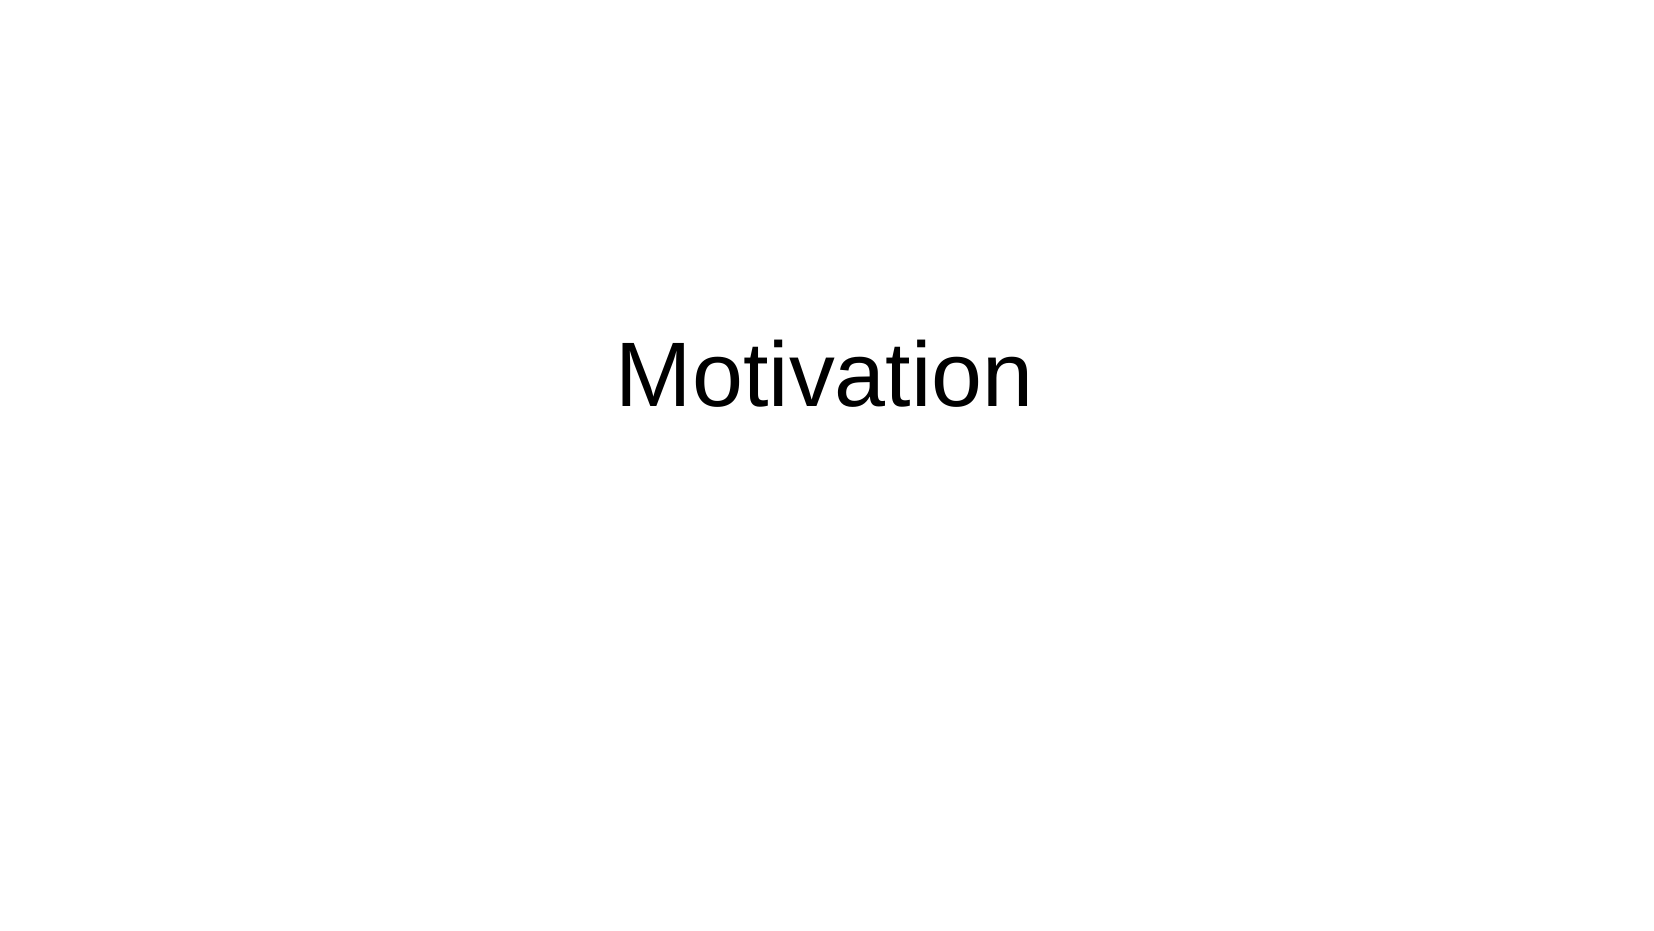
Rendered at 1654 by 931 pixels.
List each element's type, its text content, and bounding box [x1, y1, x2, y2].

title Motivation [37, 187, 1613, 563]
